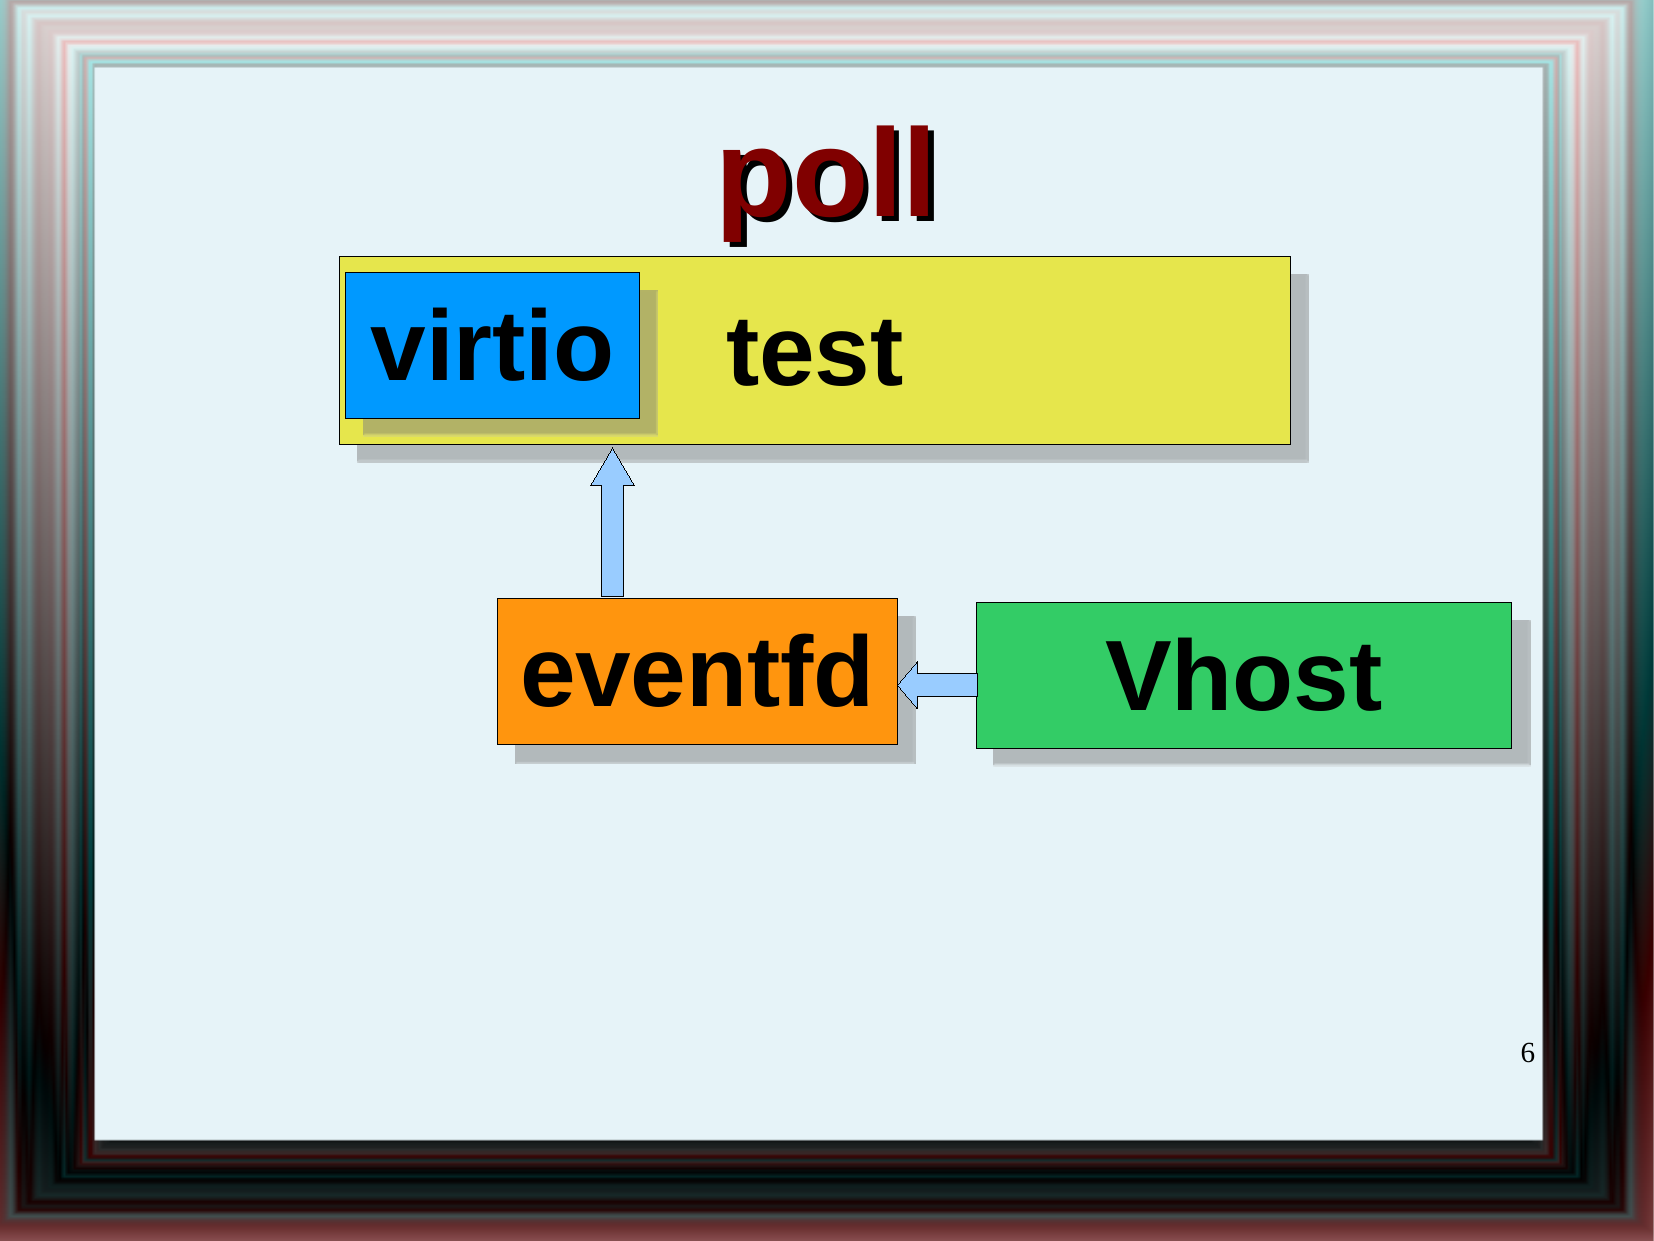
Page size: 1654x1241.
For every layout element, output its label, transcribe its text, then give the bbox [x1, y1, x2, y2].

picture [0, 0, 1654, 1241]
text_box [590, 447, 635, 597]
text_box virtio [345, 272, 640, 419]
text_box [897, 661, 978, 709]
text_box eventfd [497, 598, 898, 745]
text_box test [339, 257, 1291, 445]
text_box Vhost [976, 602, 1512, 749]
title poll [118, 88, 1536, 257]
